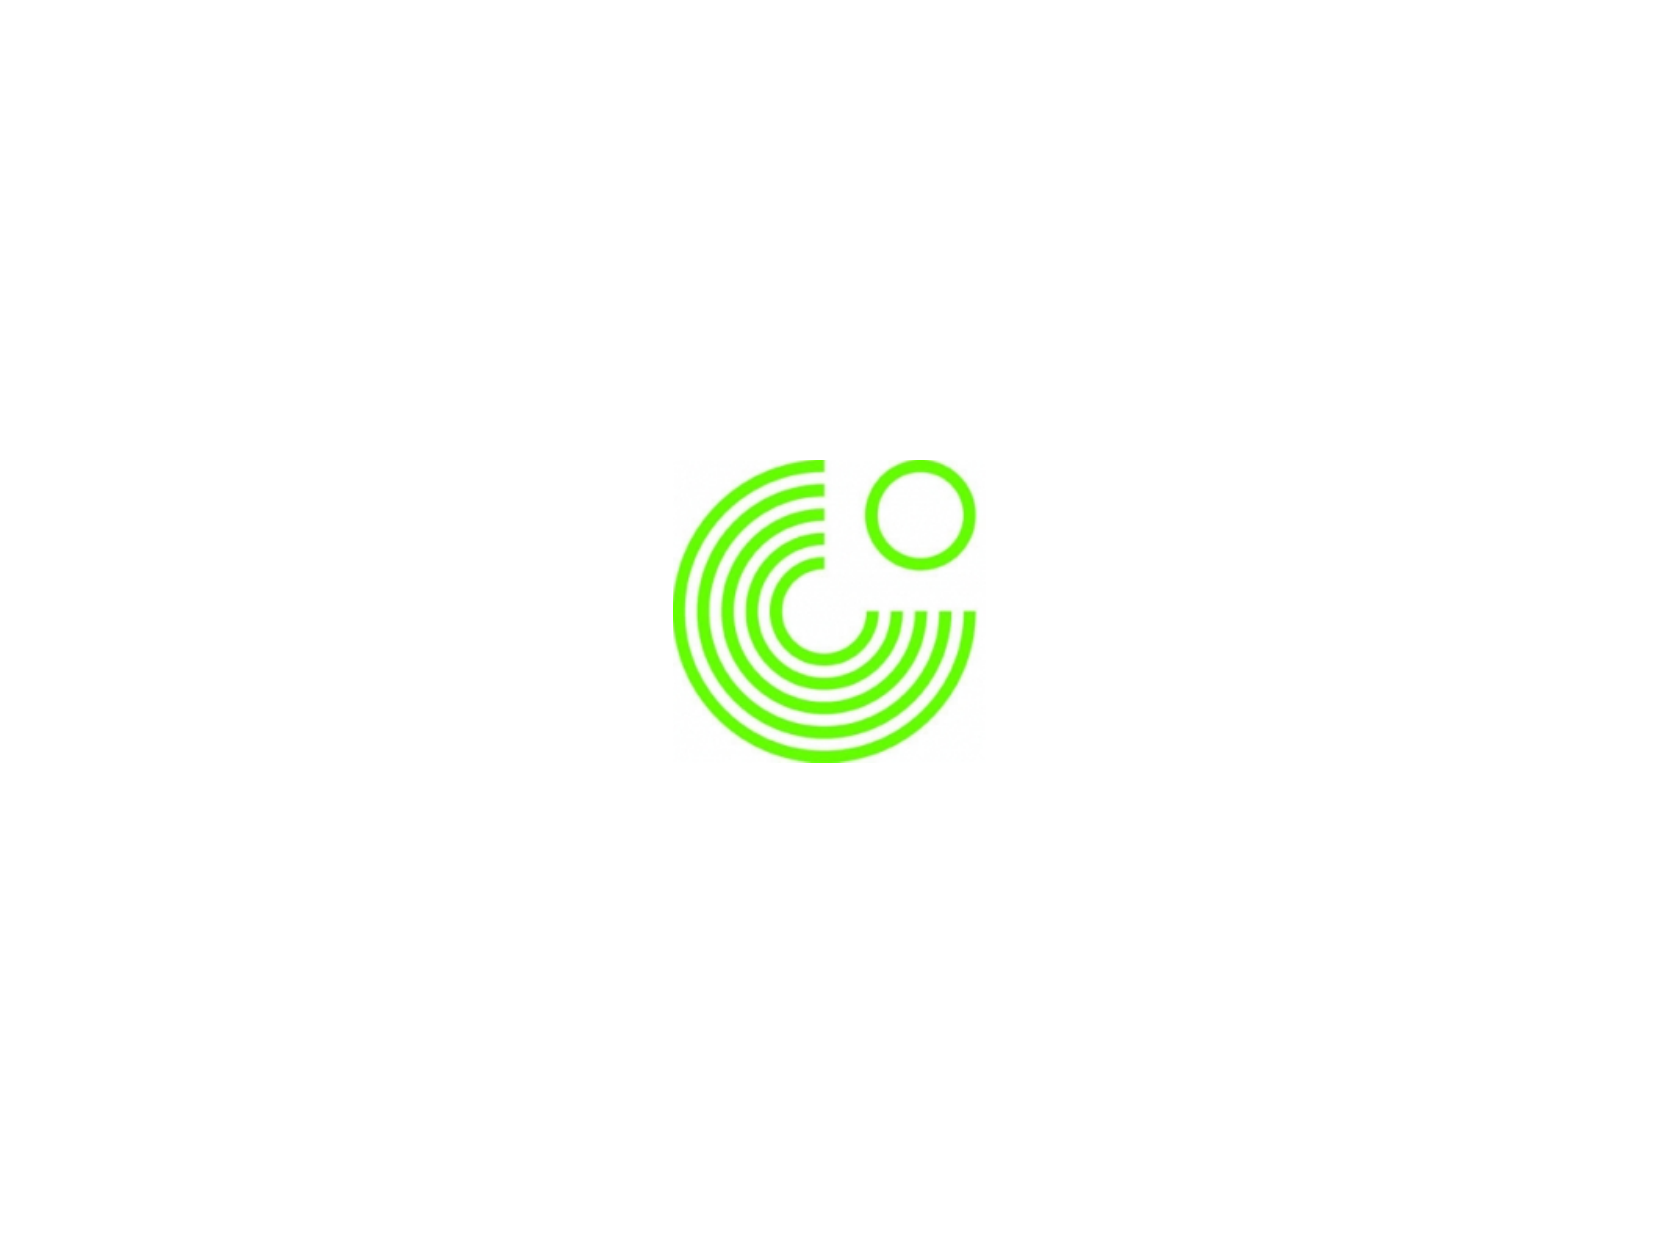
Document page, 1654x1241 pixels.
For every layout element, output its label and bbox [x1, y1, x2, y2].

picture [673, 460, 986, 763]
